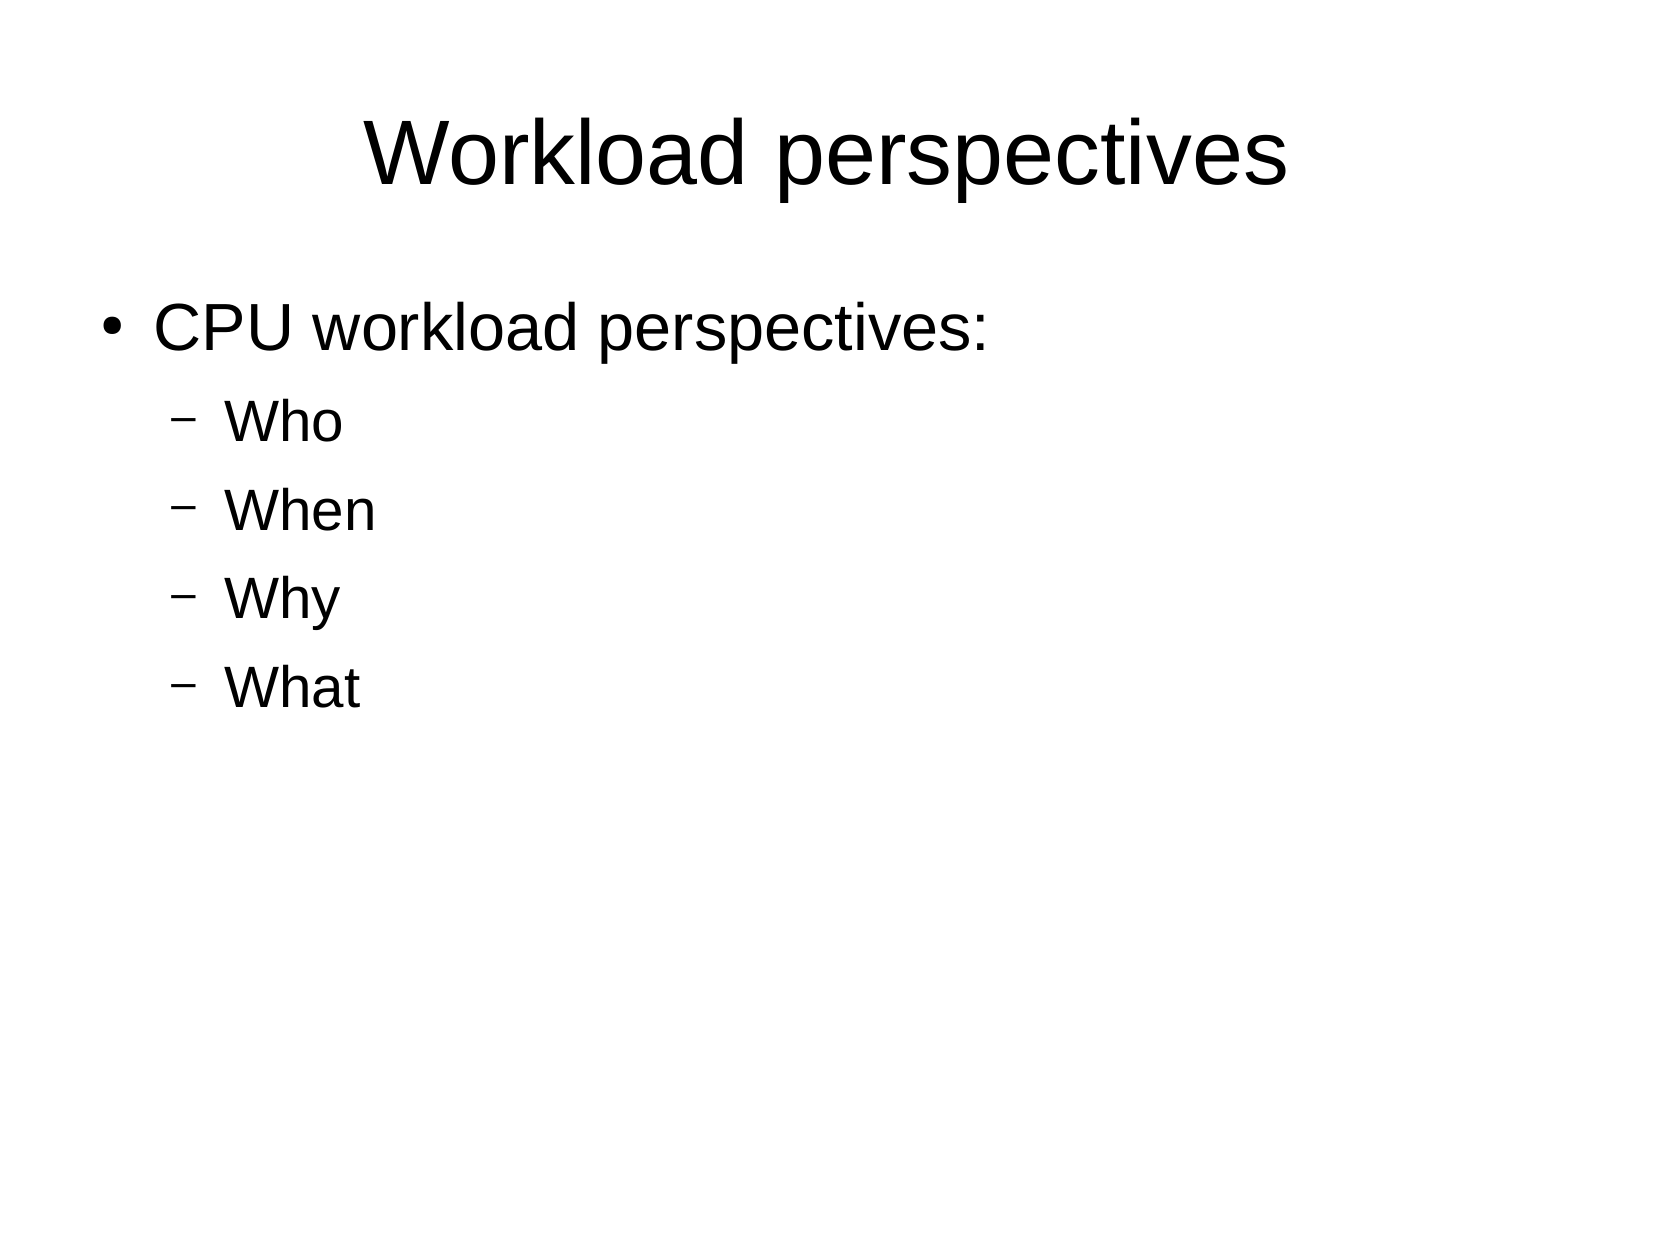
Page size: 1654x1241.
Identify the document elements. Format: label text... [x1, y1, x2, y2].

list CPU workload perspectives: Who When Why What [82, 290, 1571, 1010]
title Workload perspectives [82, 49, 1571, 257]
